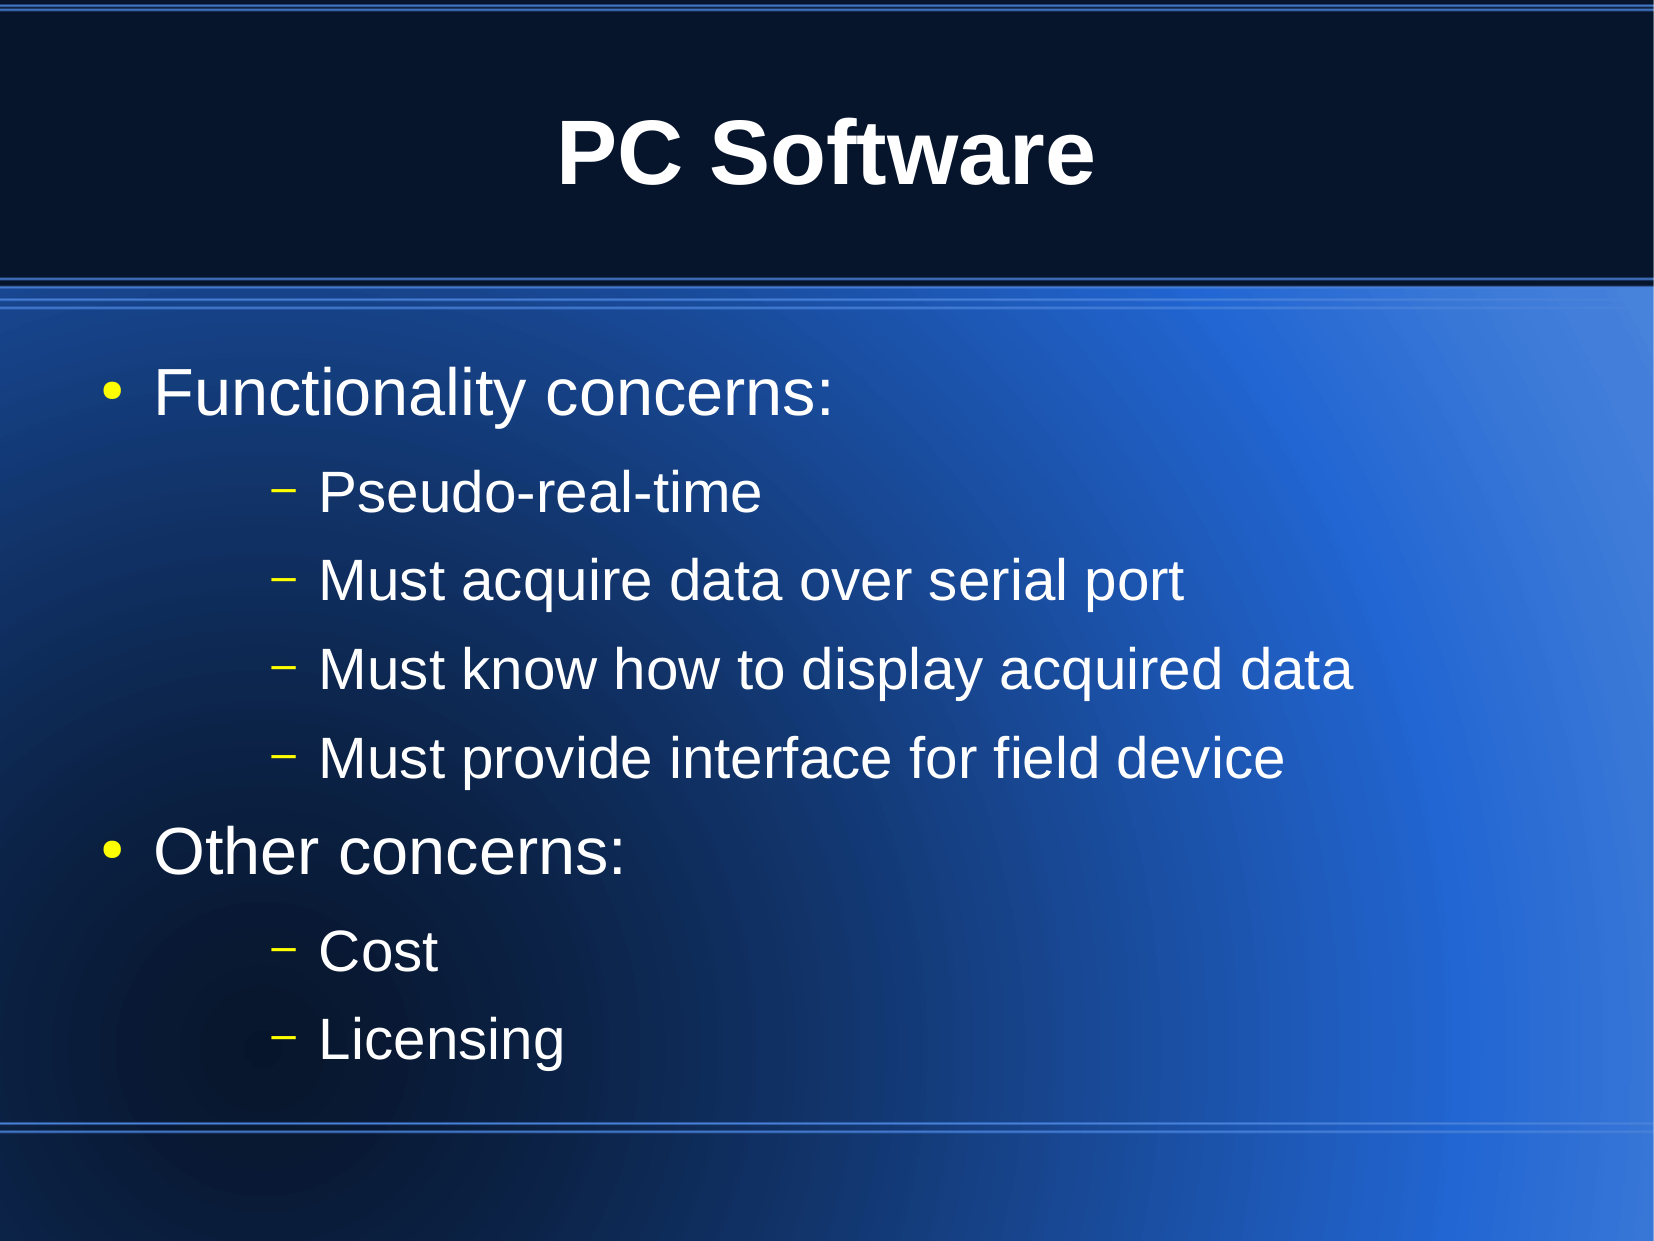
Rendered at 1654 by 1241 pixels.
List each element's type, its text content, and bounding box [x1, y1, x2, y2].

title PC Software [82, 49, 1571, 257]
picture [0, 0, 1654, 1241]
list Functionality concerns: Pseudo-real-time Must acquire data over serial port Must know how to display acquired data Must provide interface for field device Other concerns: Cost Licensing [82, 355, 1571, 1071]
